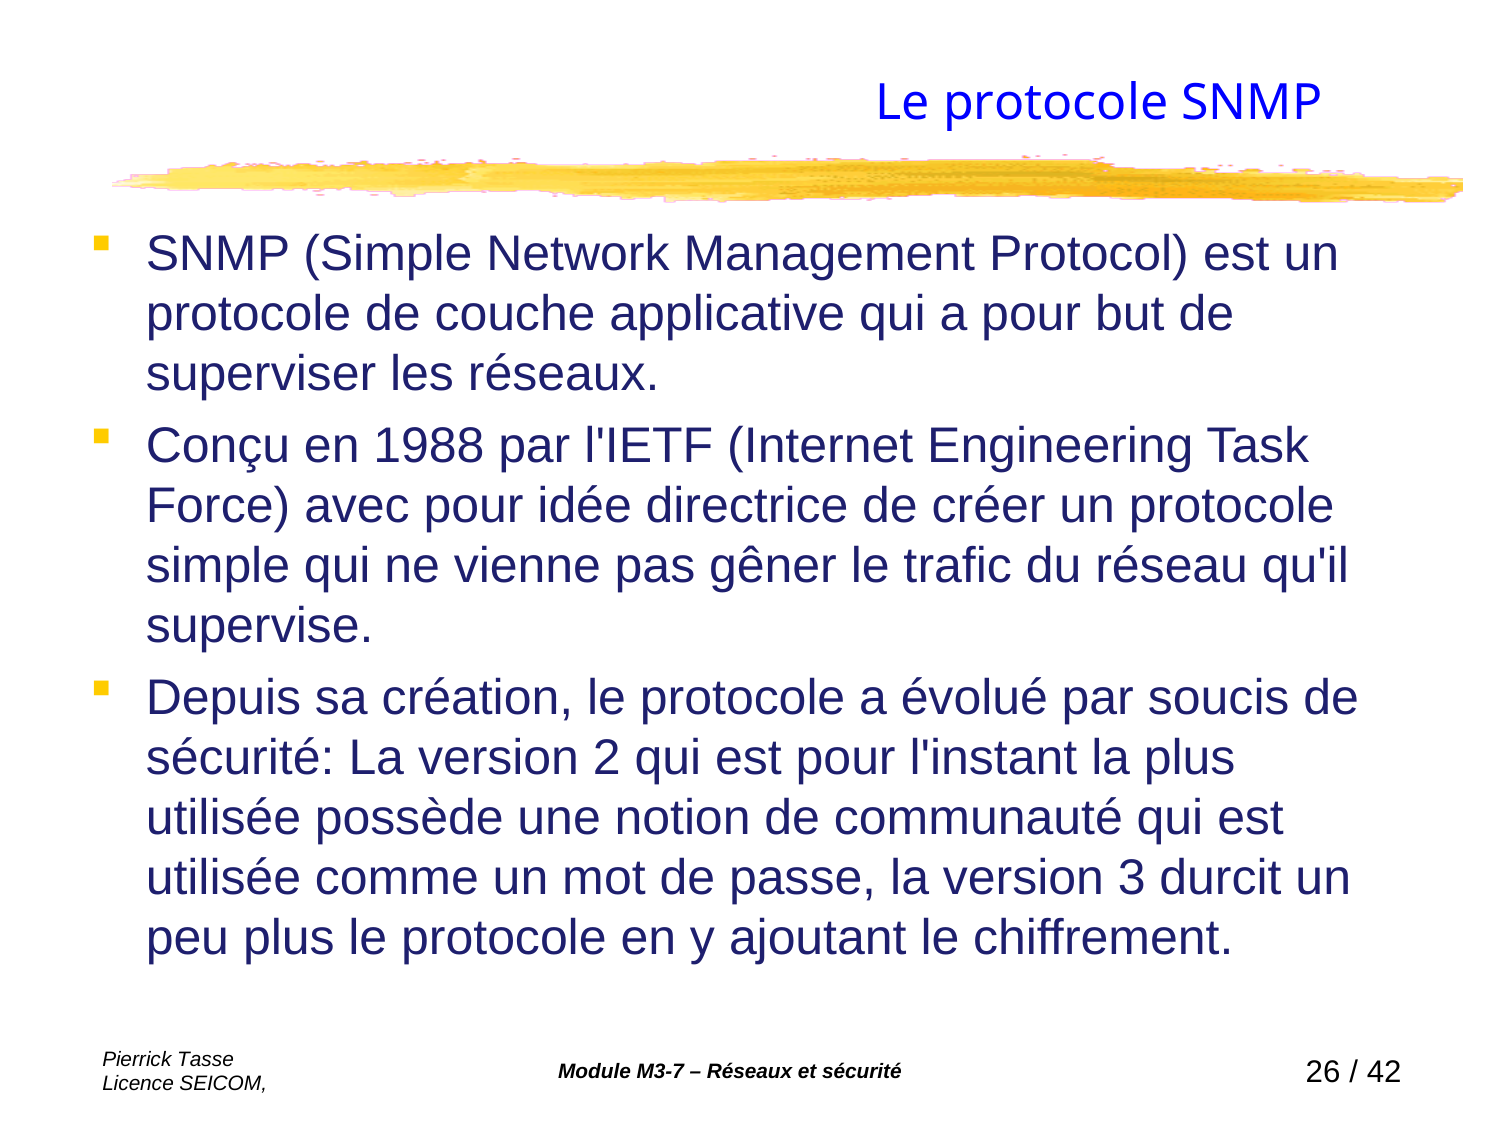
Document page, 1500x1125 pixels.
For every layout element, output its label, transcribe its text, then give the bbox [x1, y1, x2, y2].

picture [112, 149, 1463, 213]
list SNMP (Simple Network Management Protocol) est un protocole de couche applicative qui a pour but de superviser les réseaux. Conçu en 1988 par l'IETF (Internet Engineering Task Force) avec pour idée directrice de créer un protocole simple qui ne vienne pas gêner le trafic du réseau qu'il supervise. Depuis sa création, le protocole a évolué par soucis de sécurité: La version 2 qui est pour l'instant la plus utilisée possède une notion de communauté qui est utilisée comme un mot de passe, la version 3 durcit un peu plus le protocole en y ajoutant le chiffrement. [74, 212, 1417, 1016]
title Le protocole SNMP [62, 37, 1338, 138]
